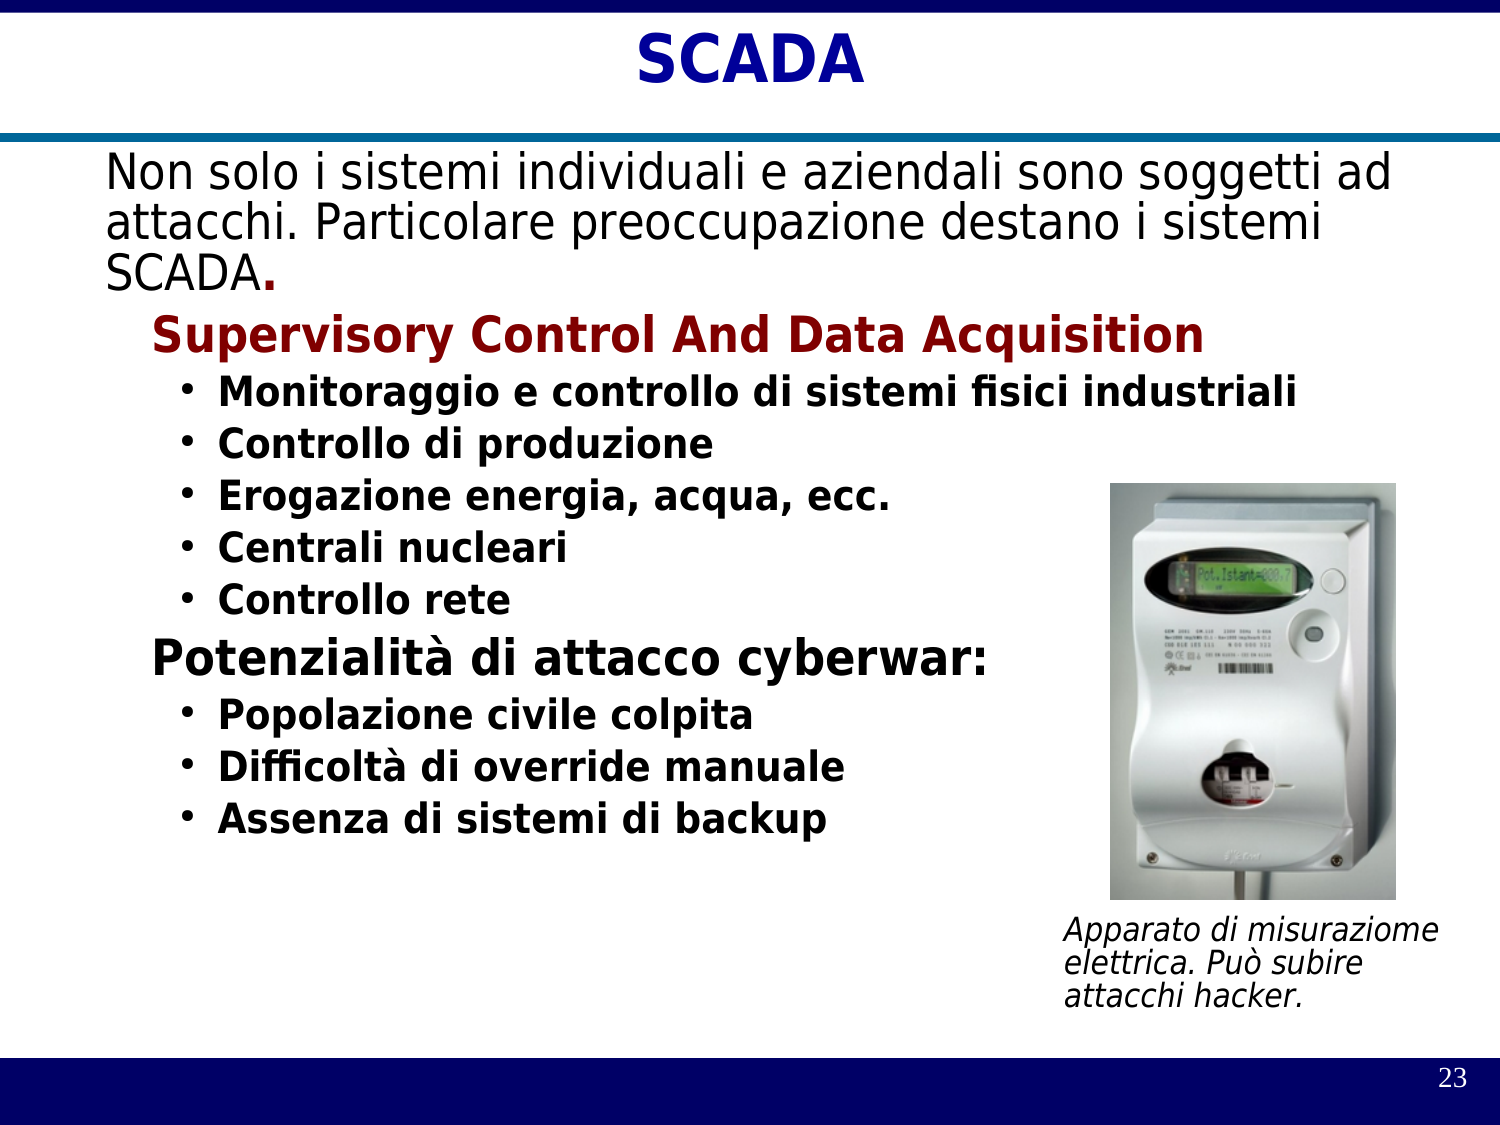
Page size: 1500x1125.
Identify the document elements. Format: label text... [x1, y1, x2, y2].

title SCADA [62, 0, 1438, 126]
list Non solo i sistemi individuali e aziendali sono soggetti ad attacchi. Particolare preoccupazione destano i sistemi SCADA. Supervisory Control And Data Acquisition Monitoraggio e controllo di sistemi fisici industriali Controllo di produzione Erogazione energia, acqua, ecc. Centrali nucleari Controllo rete Potenzialità di attacco cyberwar: Popolazione civile colpita Difficoltà di override manuale Assenza di sistemi di backup [30, 150, 1441, 991]
picture [1110, 483, 1396, 901]
text_box Apparato di misuraziome elettrica. Può subire attacchi hacker. [1063, 915, 1441, 1020]
